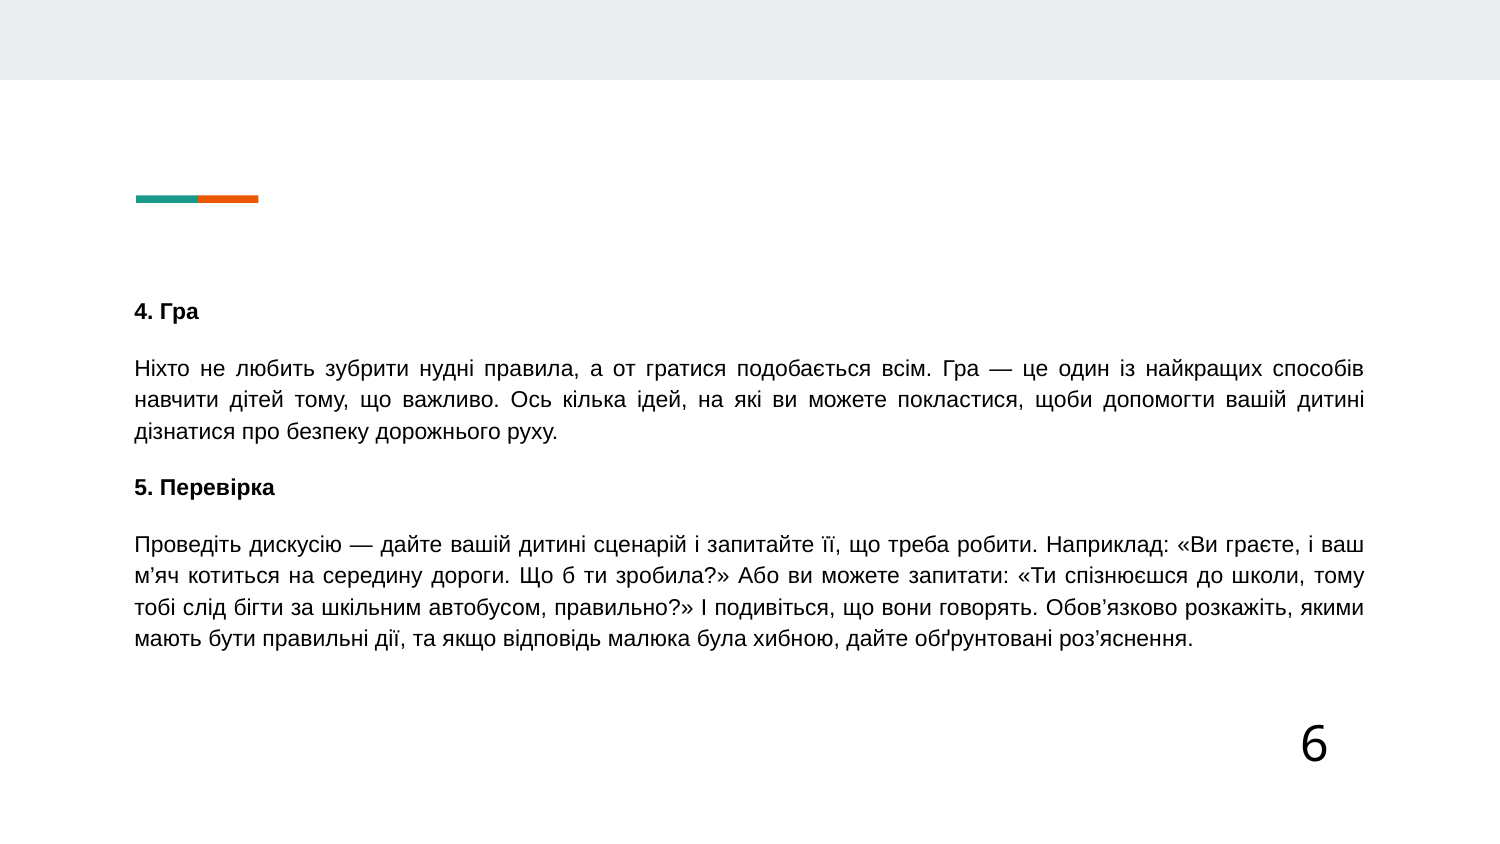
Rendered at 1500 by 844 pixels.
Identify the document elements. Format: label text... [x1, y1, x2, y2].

text_box 6 [1285, 696, 1381, 791]
list 4. Гра Ніхто не любить зубрити нудні правила, а от гратися подобається всім. Гра — це один із найкращих способів навчити дітей тому, що важливо. Ось кілька ідей, на які ви можете покластися, щоби допомогти вашій дитині дізнатися про безпеку дорожнього руху. 5. Перевірка Проведіть дискусію — дайте вашій дитині сценарій і запитайте її, що треба робити. Наприклад: «Ви граєте, і ваш м’яч котиться на середину дороги. Що б ти зробила?» Або ви можете запитати: «Ти спізнюєшся до школи, тому тобі слід бігти за шкільним автобусом, правильно?» І подивіться, що вони говорять. Обов’язково розкажіть, якими мають бути правильні дії, та якщо відповідь малюка була хибною, дайте обґрунтовані роз’яснення. [119, 277, 1381, 649]
